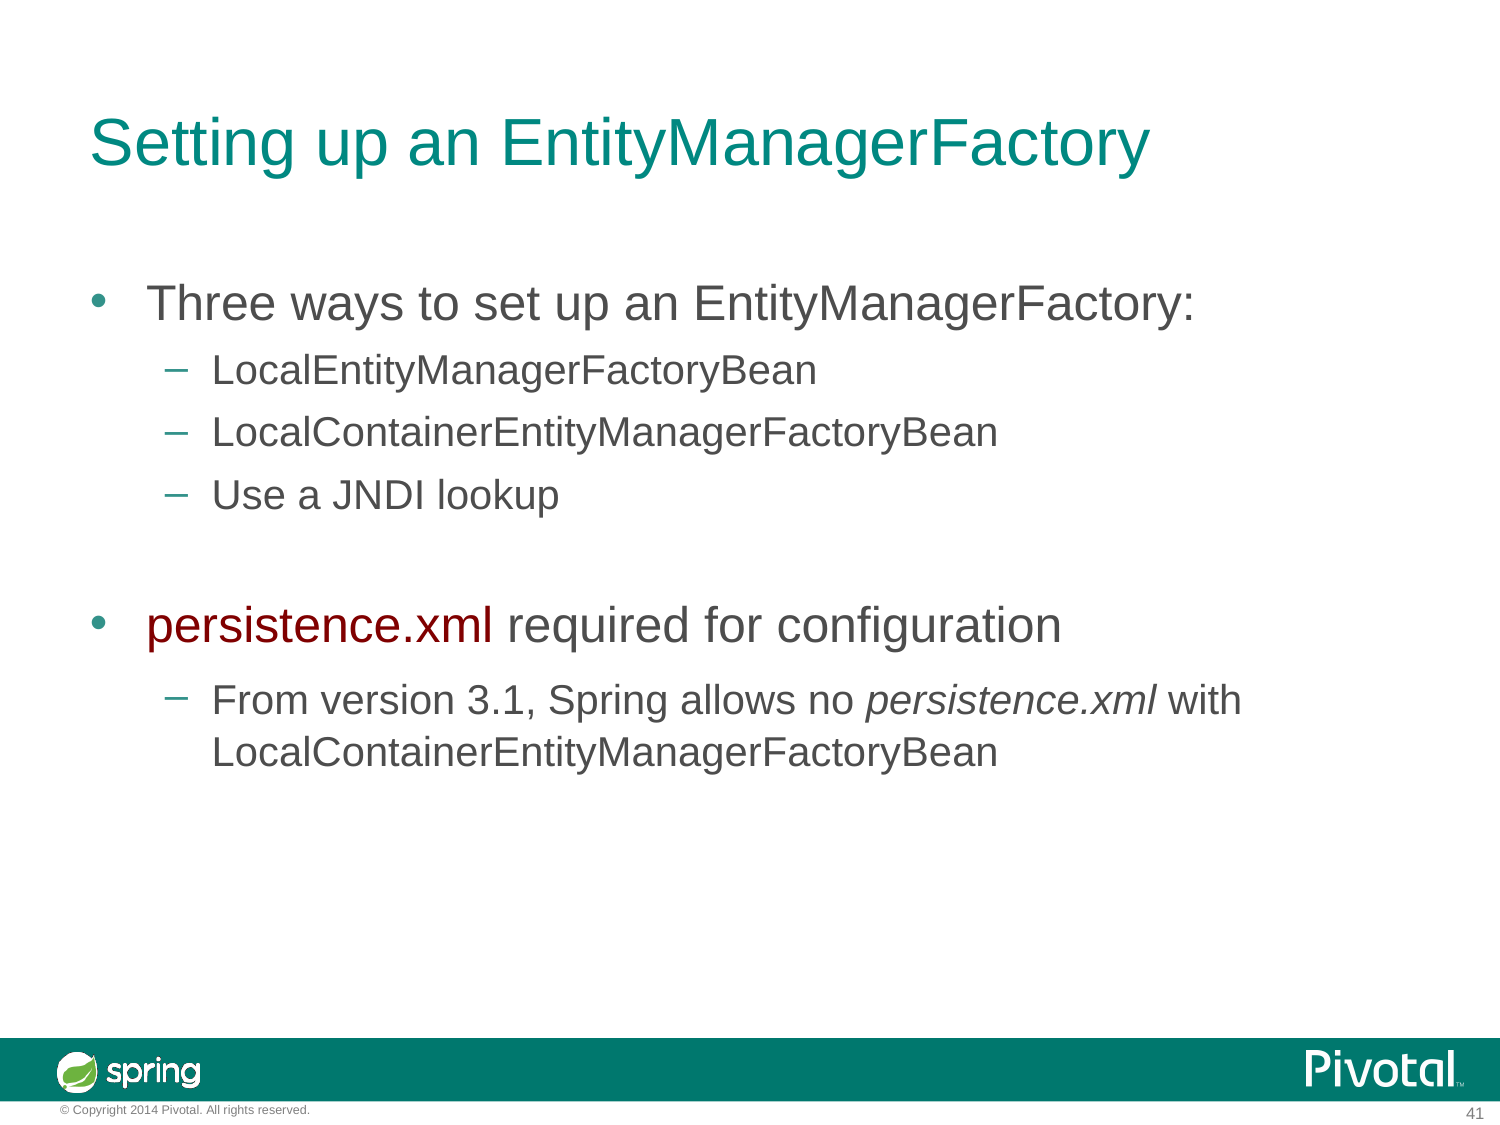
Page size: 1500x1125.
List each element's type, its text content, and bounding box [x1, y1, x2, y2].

title Setting up an EntityManagerFactory [75, 45, 1426, 233]
picture [32, 1041, 210, 1103]
picture [1306, 1050, 1464, 1087]
list Three ways to set up an EntityManagerFactory: LocalEntityManagerFactoryBean LocalContainerEntityManagerFactoryBean Use a JNDI lookup persistence.xml required for configuration From version 3.1, Spring allows no persistence.xml with LocalContainerEntityManagerFactoryBean [75, 262, 1426, 1005]
